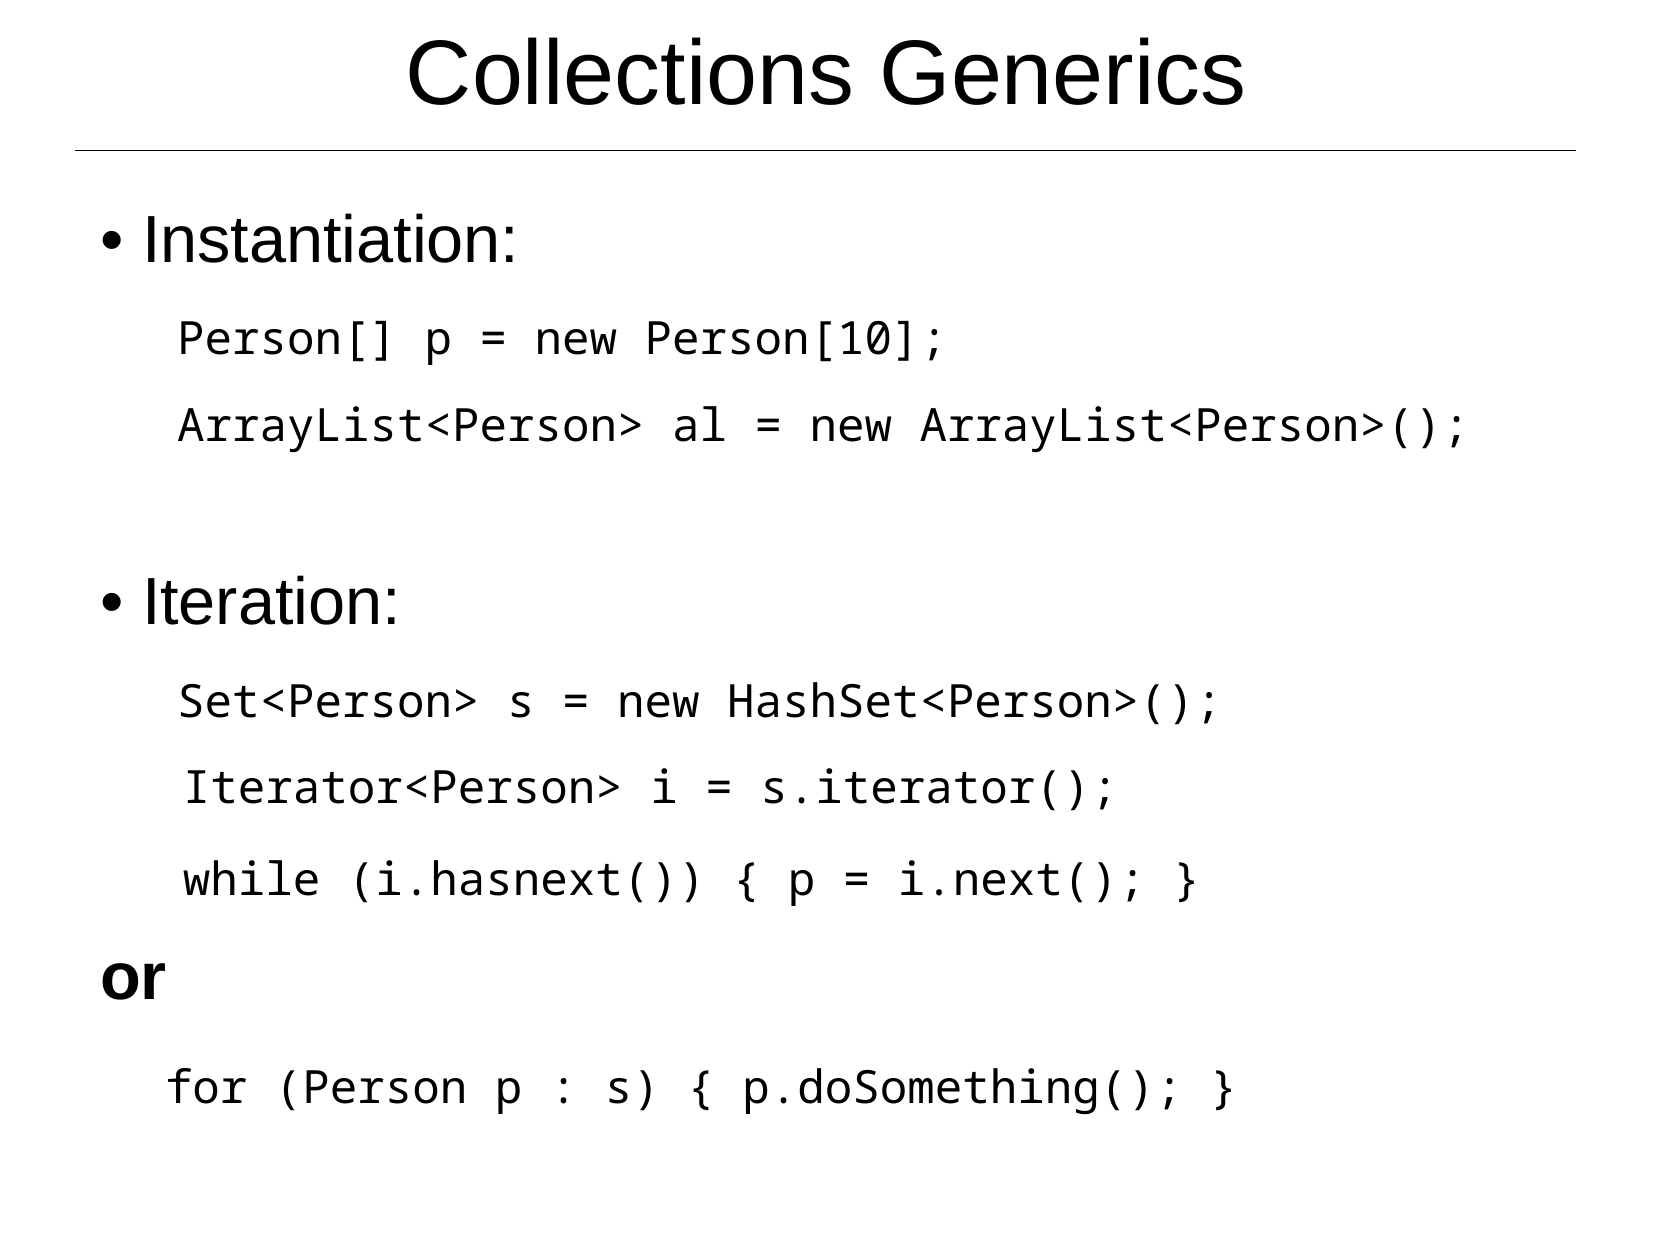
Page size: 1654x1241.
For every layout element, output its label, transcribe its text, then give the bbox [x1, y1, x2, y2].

title Collections Generics [82, 3, 1571, 143]
list • Instantiation: Person[] p = new Person[10]; ArrayList<Person> al = new ArrayList<Person>(); • Iteration: Set<Person> s = new HashSet<Person>(); Iterator<Person> i = s.iterator(); while (i.hasnext()) { p = i.next(); } or for (Person p : s) { p.doSomething(); } [82, 201, 1571, 1212]
